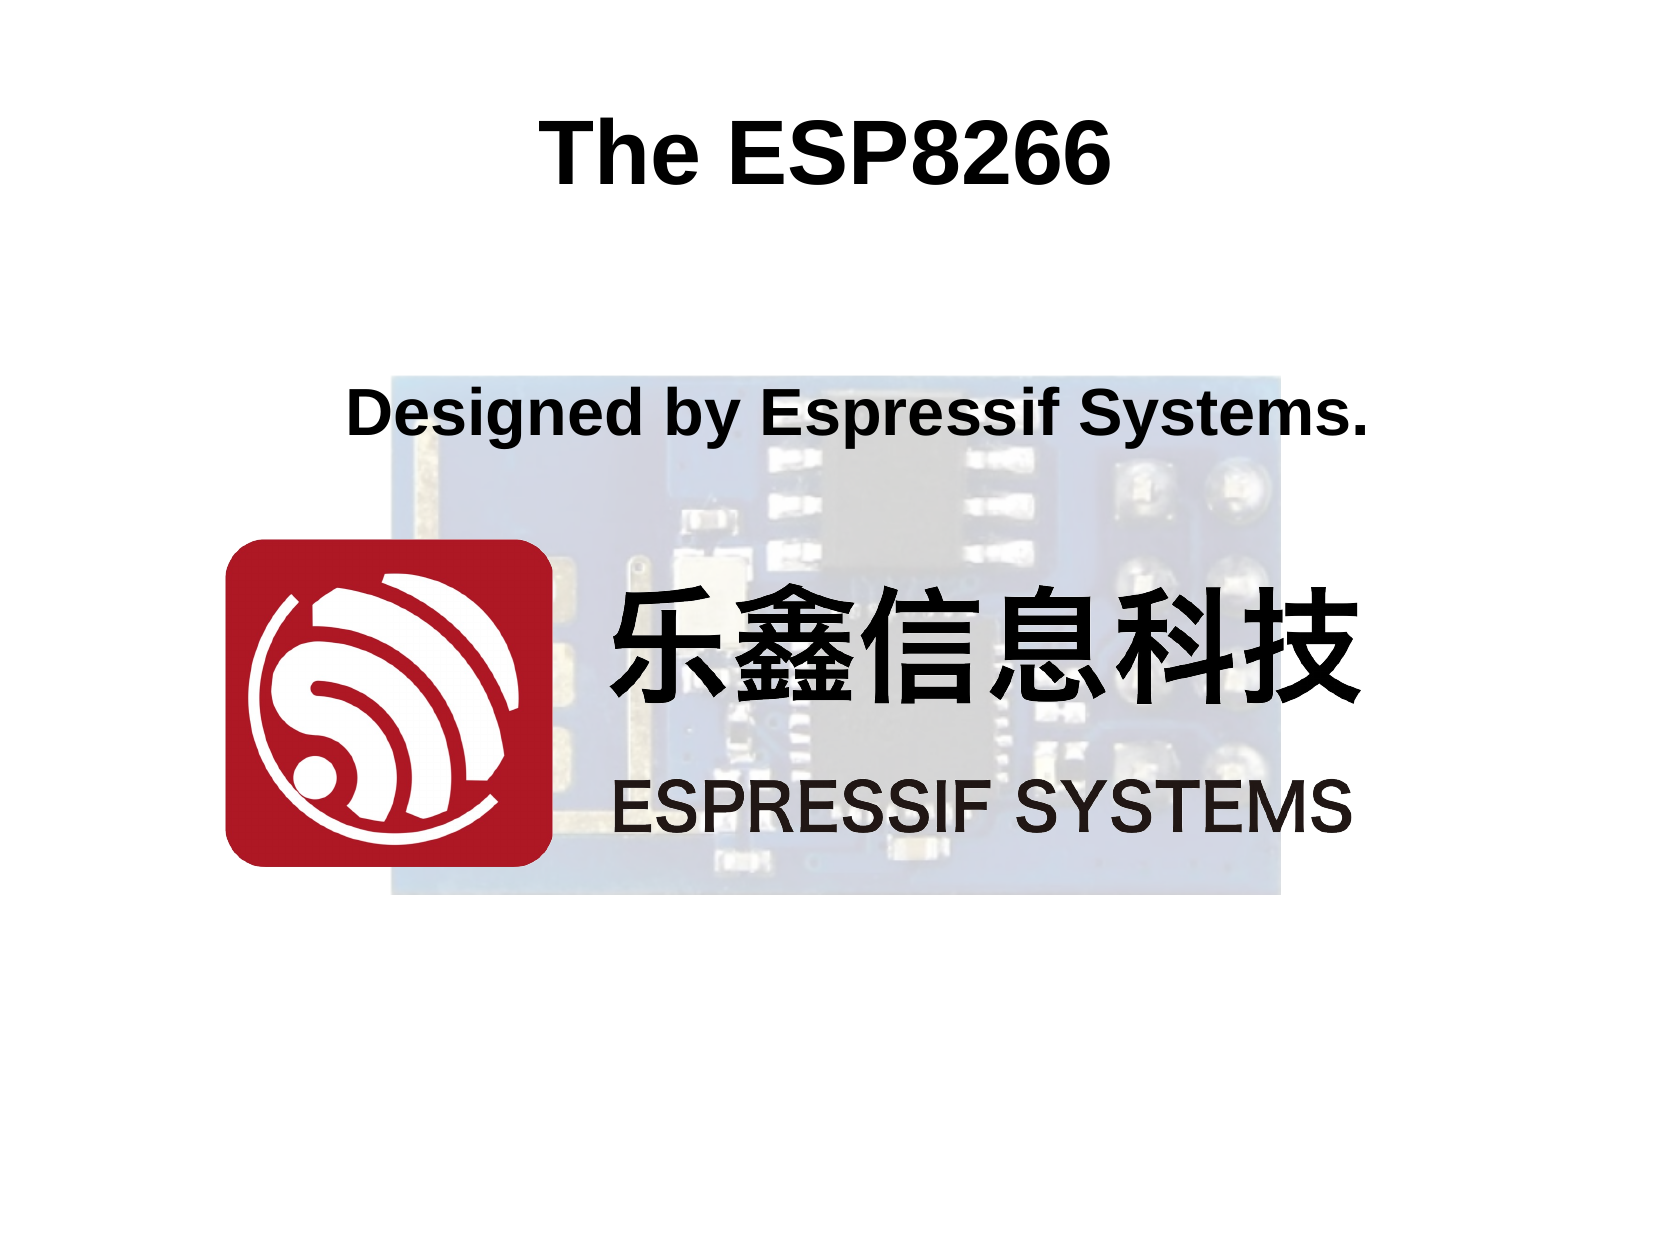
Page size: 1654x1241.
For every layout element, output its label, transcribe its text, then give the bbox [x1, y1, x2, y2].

subtitle Designed by Espressif Systems. [105, 270, 1594, 556]
picture [225, 539, 1361, 895]
title The ESP8266 [82, 49, 1571, 257]
